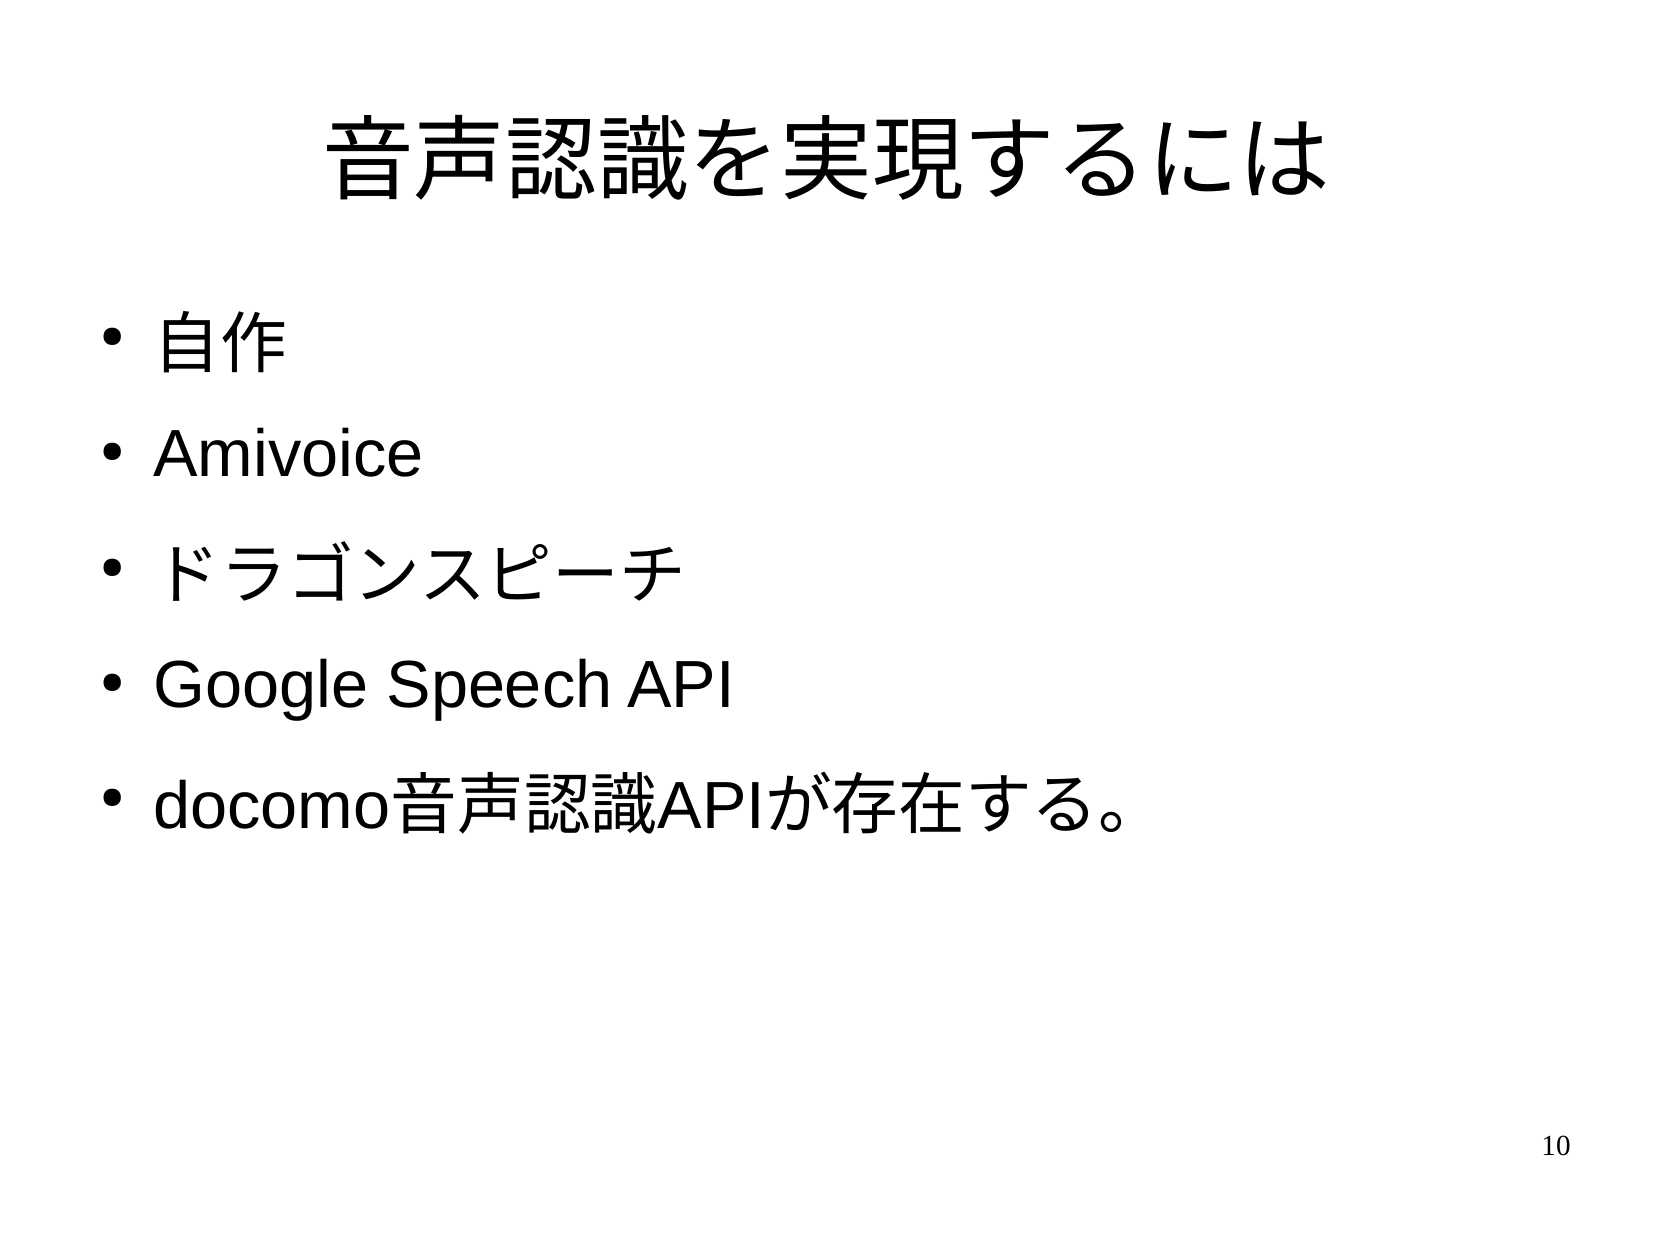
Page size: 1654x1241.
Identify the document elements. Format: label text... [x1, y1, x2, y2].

list 自作 Amivoice ドラゴンスピーチ Google Speech API docomo音声認識APIが存在する。 [82, 290, 1571, 1010]
title 音声認識を実現するには [82, 49, 1571, 257]
